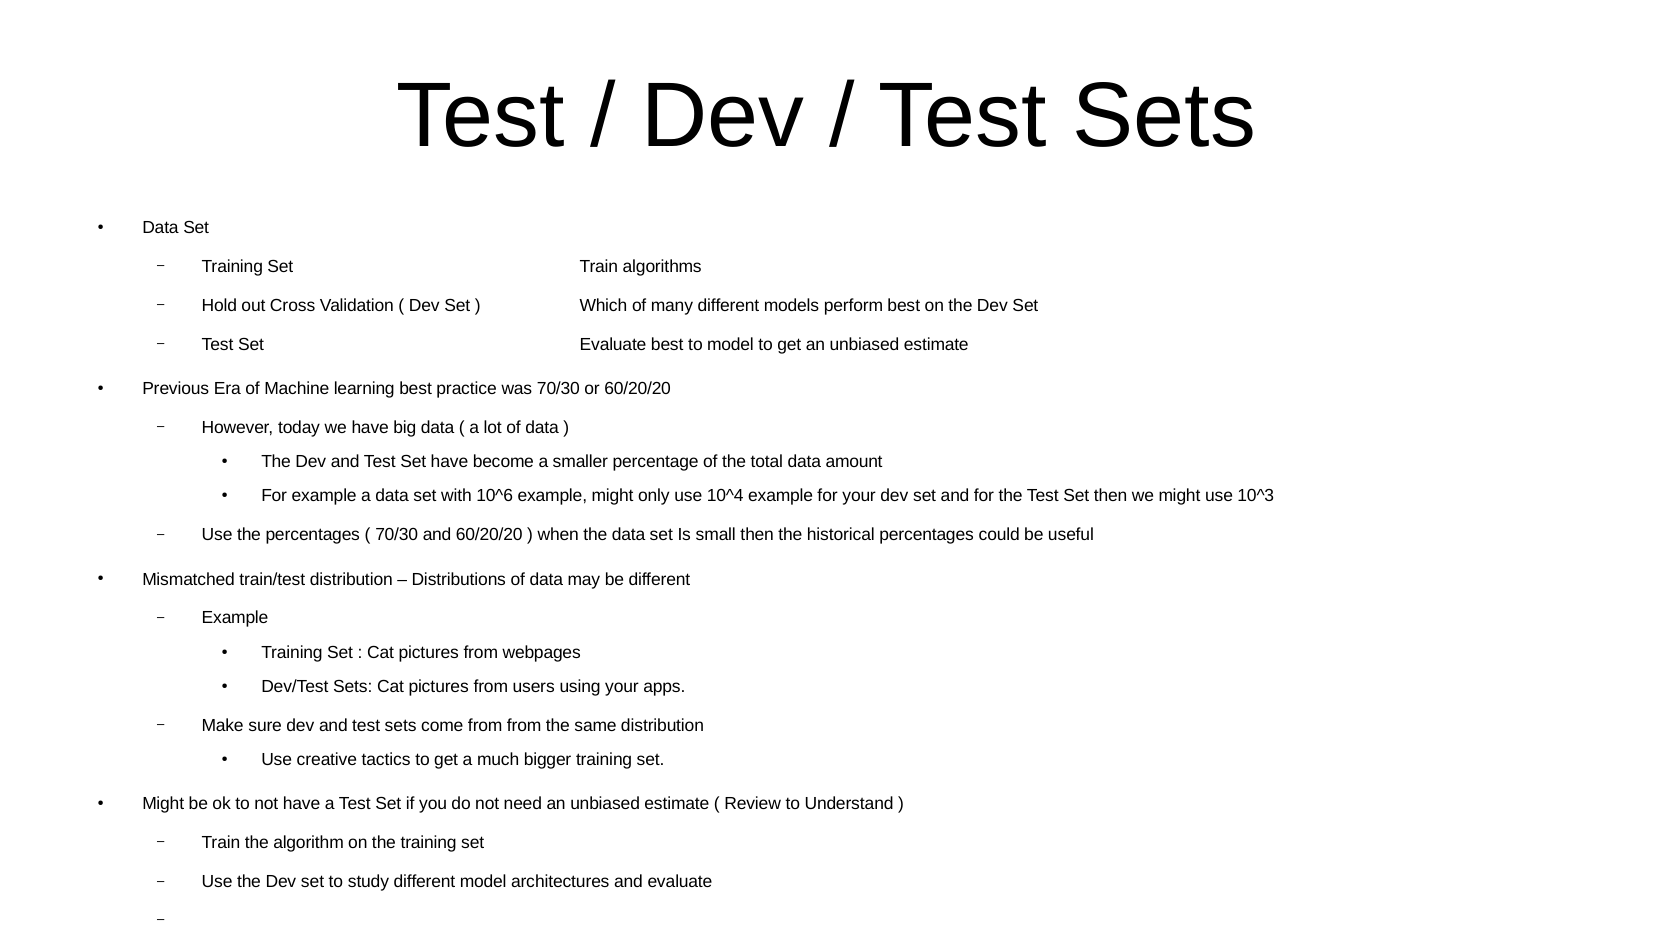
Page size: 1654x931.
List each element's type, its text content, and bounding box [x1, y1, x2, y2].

title Test / Dev / Test Sets [82, 37, 1571, 193]
list Data Set Training Set Train algorithms Hold out Cross Validation ( Dev Set ) Which of many different models perform best on the Dev Set Test Set Evaluate best to model to get an unbiased estimate Previous Era of Machine learning best practice was 70/30 or 60/20/20 However, today we have big data ( a lot of data ) The Dev and Test Set have become a smaller percentage of the total data amount For example a data set with 10^6 example, might only use 10^4 example for your dev set and for the Test Set then we might use 10^3 Use the percentages ( 70/30 and 60/20/20 ) when the data set Is small then the historical percentages could be useful Mismatched train/test distribution – Distributions of data may be different Example Training Set : Cat pictures from webpages Dev/Test Sets: Cat pictures from users using your apps. Make sure dev and test sets come from from the same distribution Use creative tactics to get a much bigger training set. Might be ok to not have a Test Set if you do not need an unbiased estimate ( Review to Understand ) Train the algorithm on the training set Use the Dev set to study different model architectures and evaluate [82, 217, 1613, 901]
